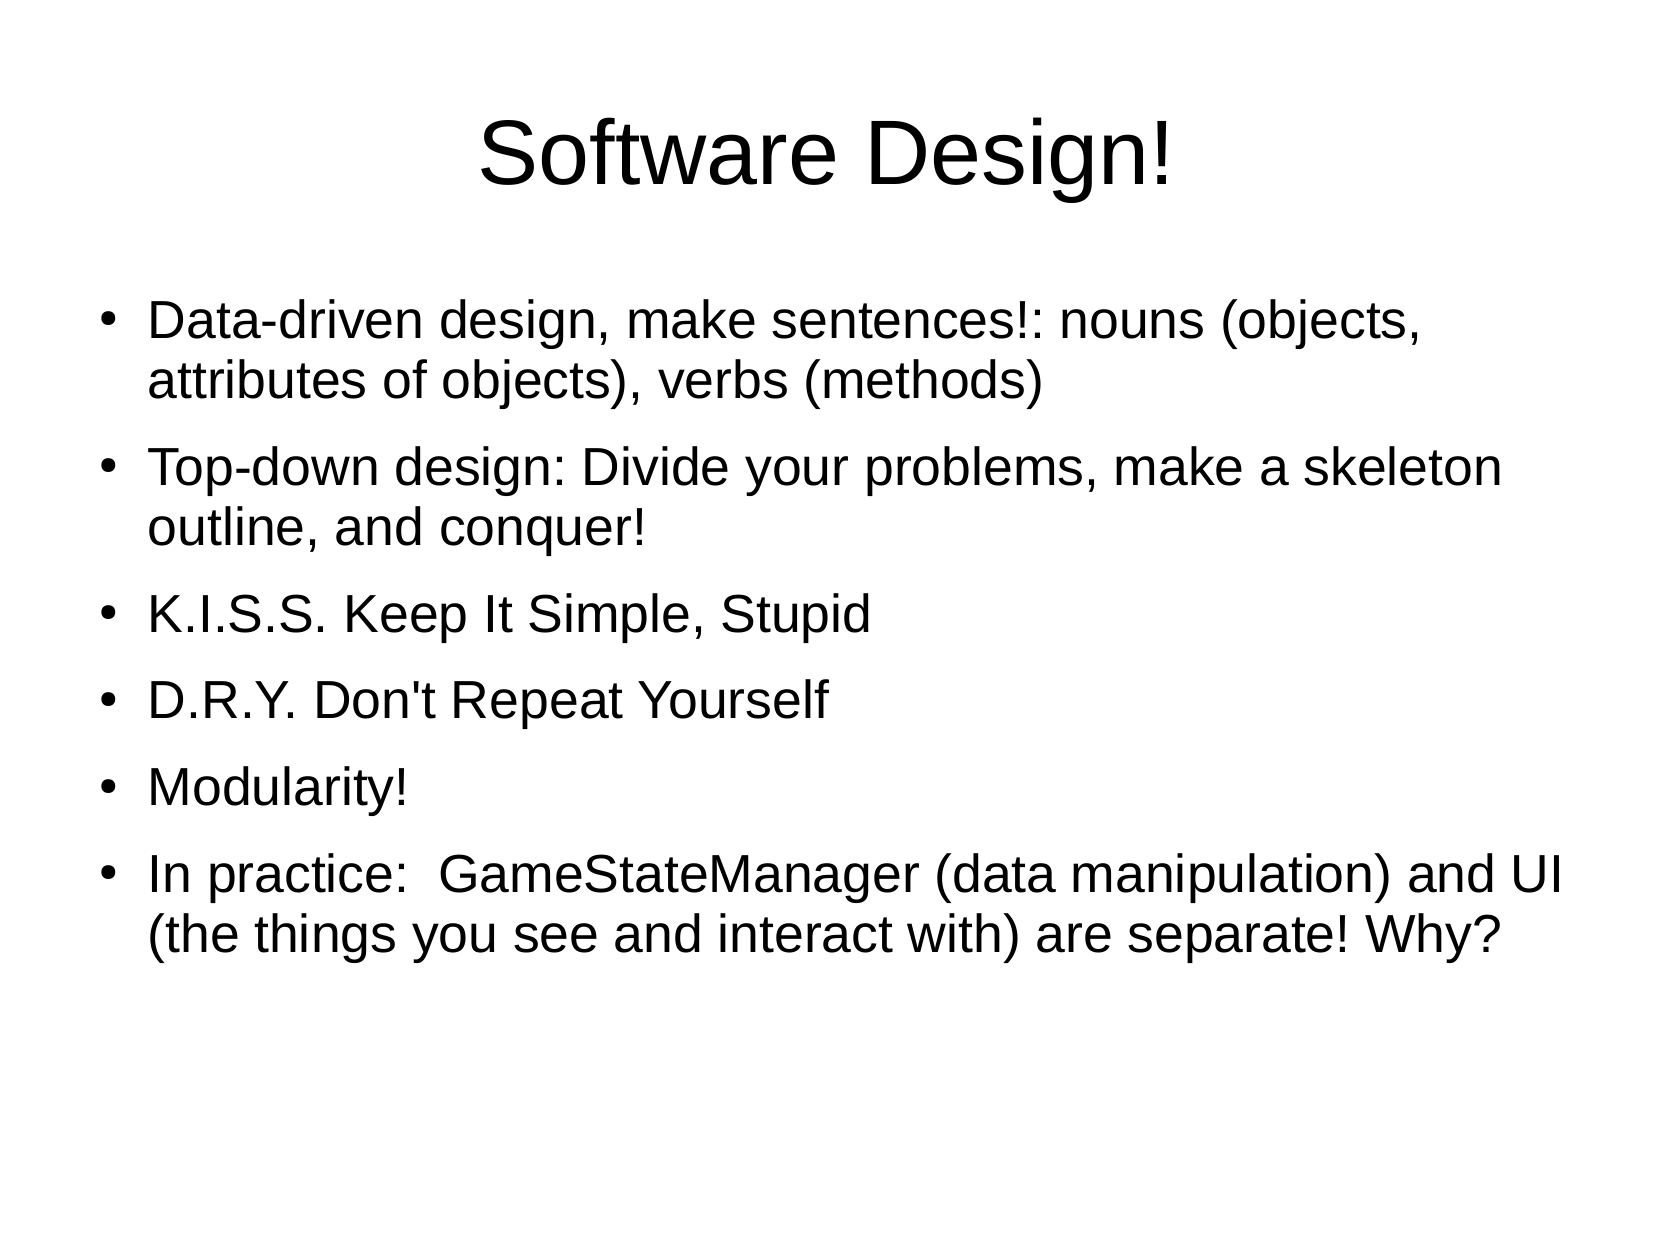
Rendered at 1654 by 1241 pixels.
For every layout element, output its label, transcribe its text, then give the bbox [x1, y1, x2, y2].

title Software Design! [82, 49, 1571, 257]
list Data-driven design, make sentences!: nouns (objects, attributes of objects), verbs (methods) Top-down design: Divide your problems, make a skeleton outline, and conquer! K.I.S.S. Keep It Simple, Stupid D.R.Y. Don't Repeat Yourself Modularity! In practice: GameStateManager (data manipulation) and UI (the things you see and interact with) are separate! Why? [82, 290, 1571, 1010]
